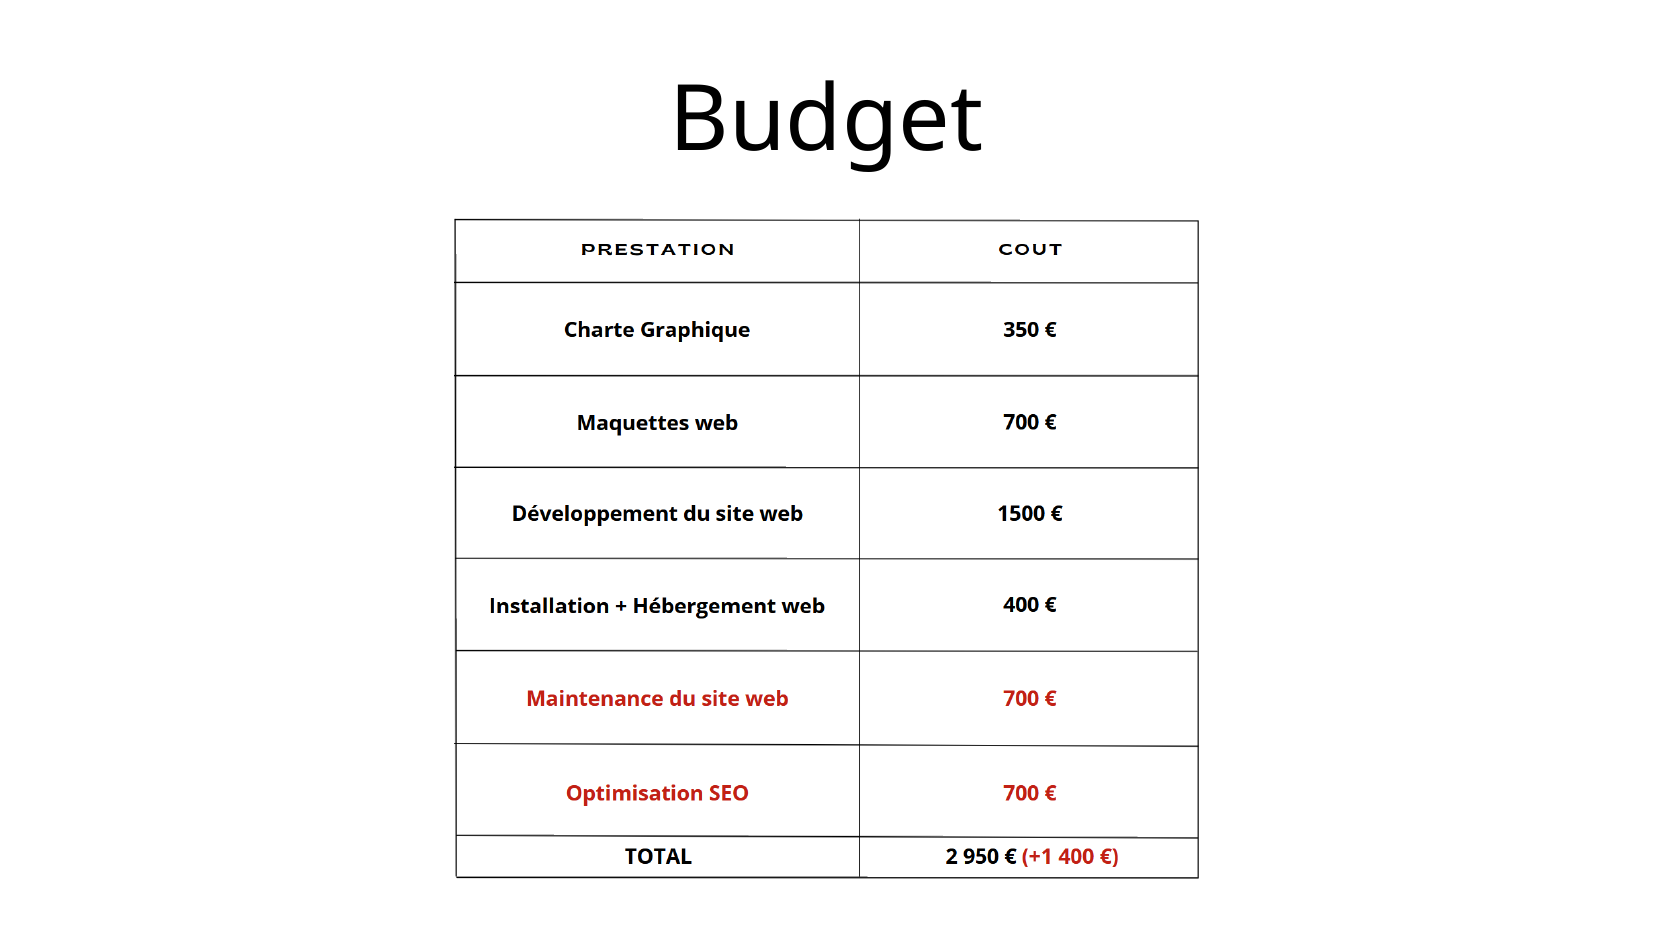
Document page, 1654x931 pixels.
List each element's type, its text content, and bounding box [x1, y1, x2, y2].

picture [447, 211, 1206, 886]
title Budget [82, 37, 1571, 193]
